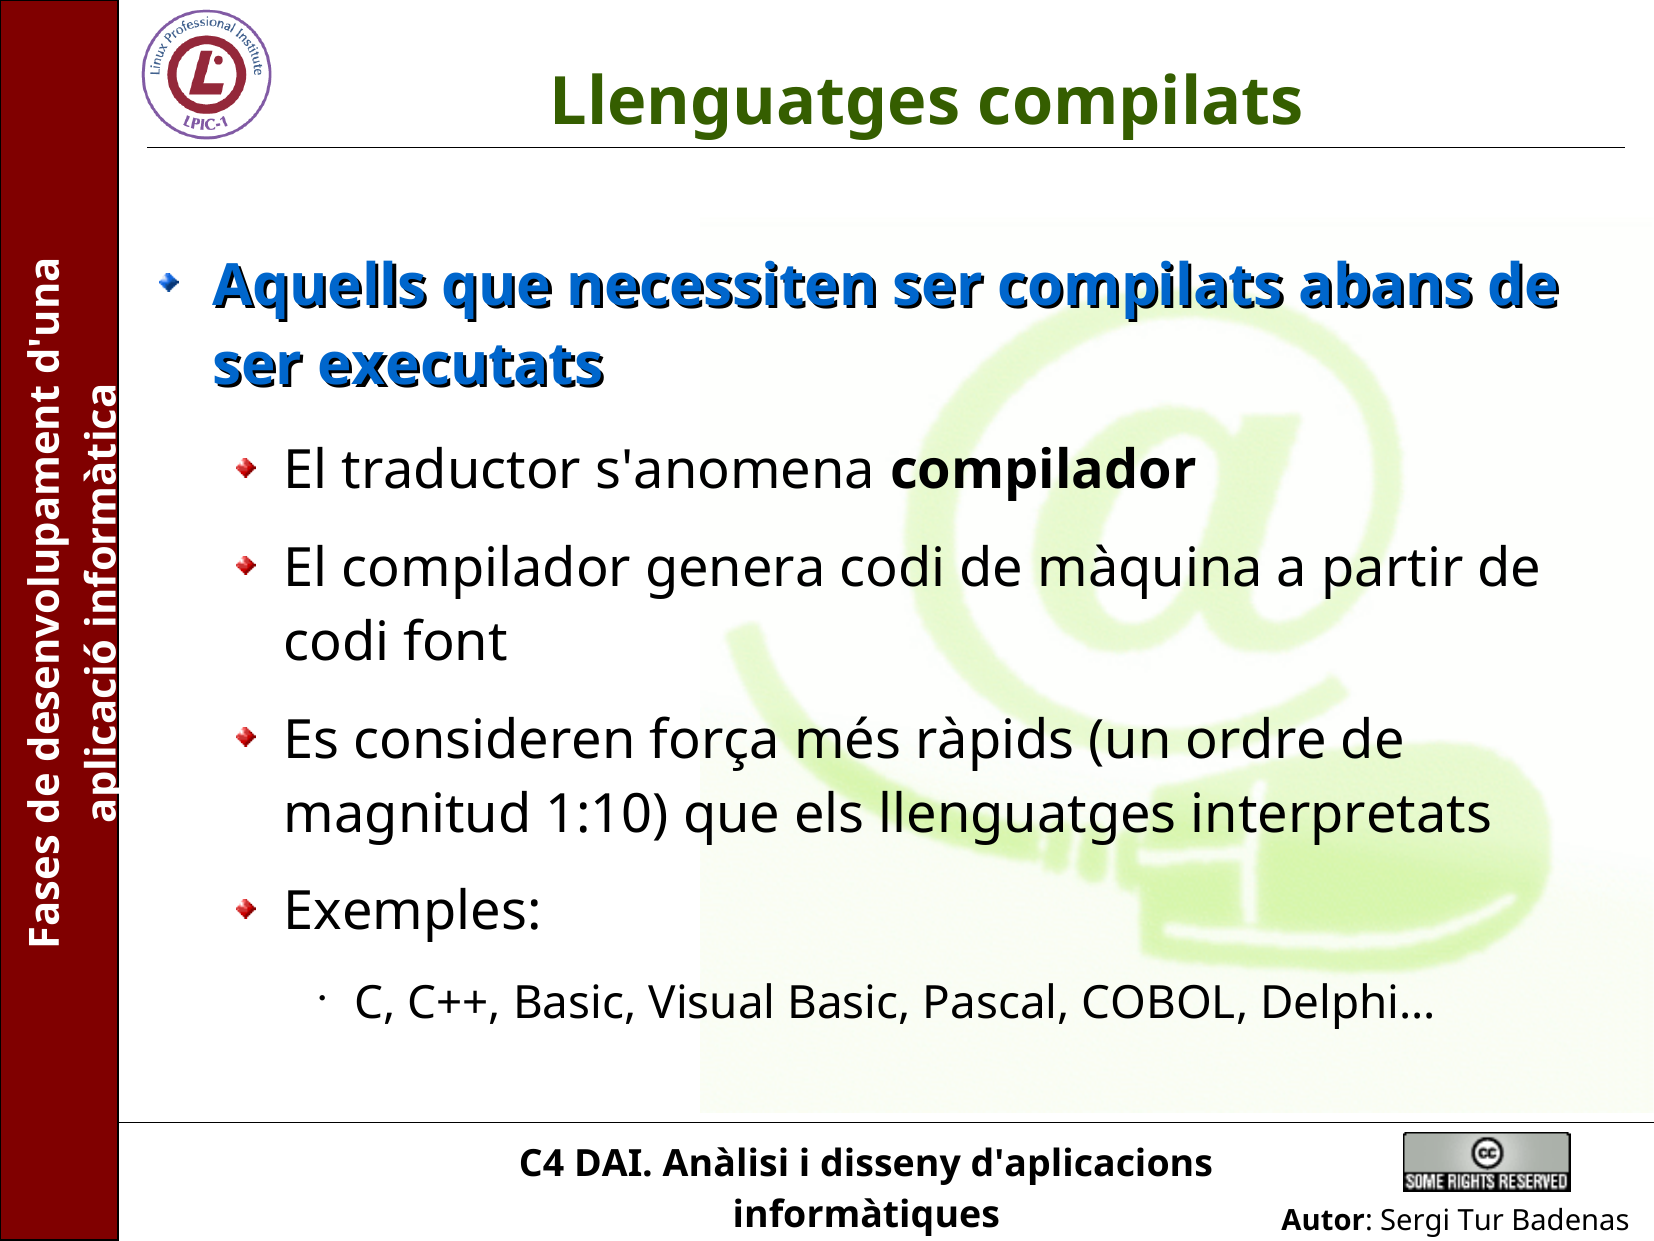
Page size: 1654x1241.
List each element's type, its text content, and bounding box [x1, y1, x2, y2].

title Llenguatges compilats [129, 55, 1619, 142]
picture [700, 217, 1654, 1113]
picture [135, 5, 277, 55]
list Aquells que necessiten ser compilats abans de ser executats El traductor s'anomena compilador El compilador genera codi de màquina a partir de codi font Es consideren força més ràpids (un ordre de magnitud 1:10) que els llenguatges interpretats Exemples: C, C++, Basic, Visual Basic, Pascal, COBOL, Delphi... [141, 242, 1630, 1078]
picture [1403, 1132, 1571, 1192]
